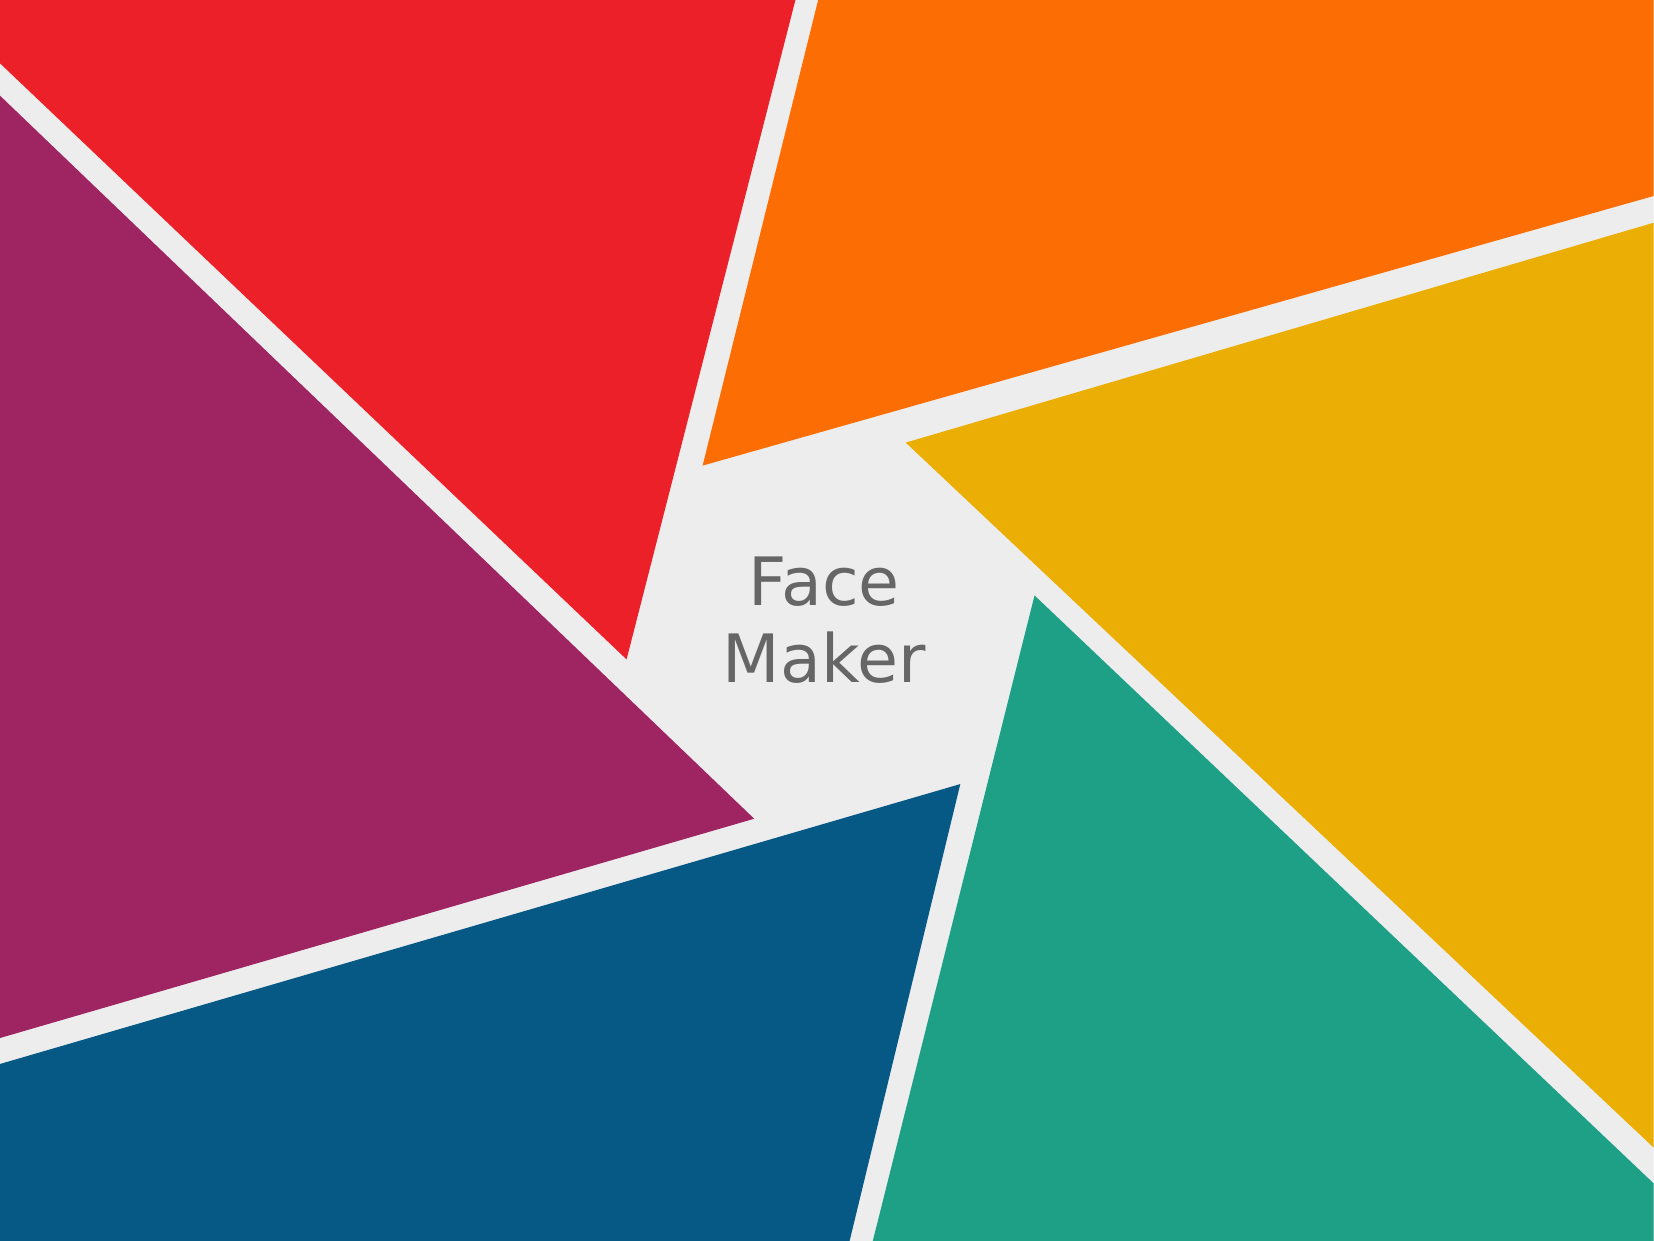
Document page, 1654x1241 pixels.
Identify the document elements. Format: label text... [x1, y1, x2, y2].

subtitle Face Maker [614, 418, 1035, 824]
